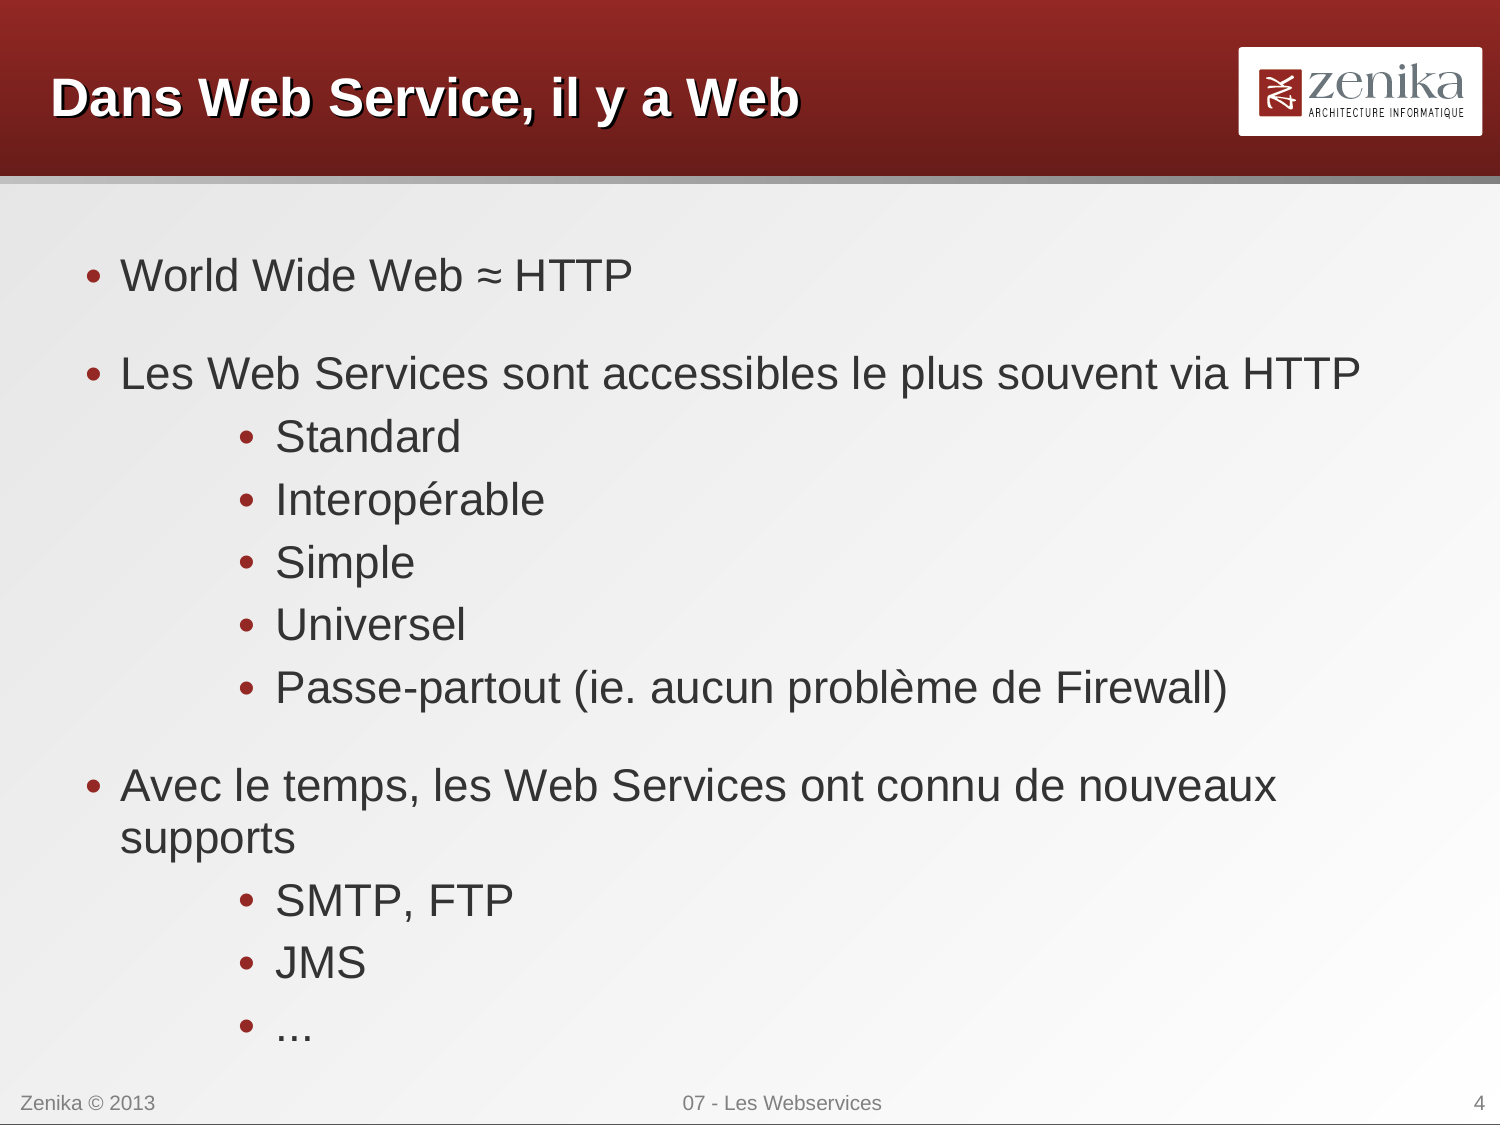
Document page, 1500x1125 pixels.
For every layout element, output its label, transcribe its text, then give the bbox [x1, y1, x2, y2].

list World Wide Web ≈ HTTP Les Web Services sont accessibles le plus souvent via HTTP Standard Interopérable Simple Universel Passe-partout (ie. aucun problème de Firewall) Avec le temps, les Web Services ont connu de nouveaux supports SMTP, FTP JMS ... [50, 249, 1435, 1064]
title Dans Web Service, il y a Web [50, 22, 1206, 172]
picture [1257, 58, 1464, 125]
